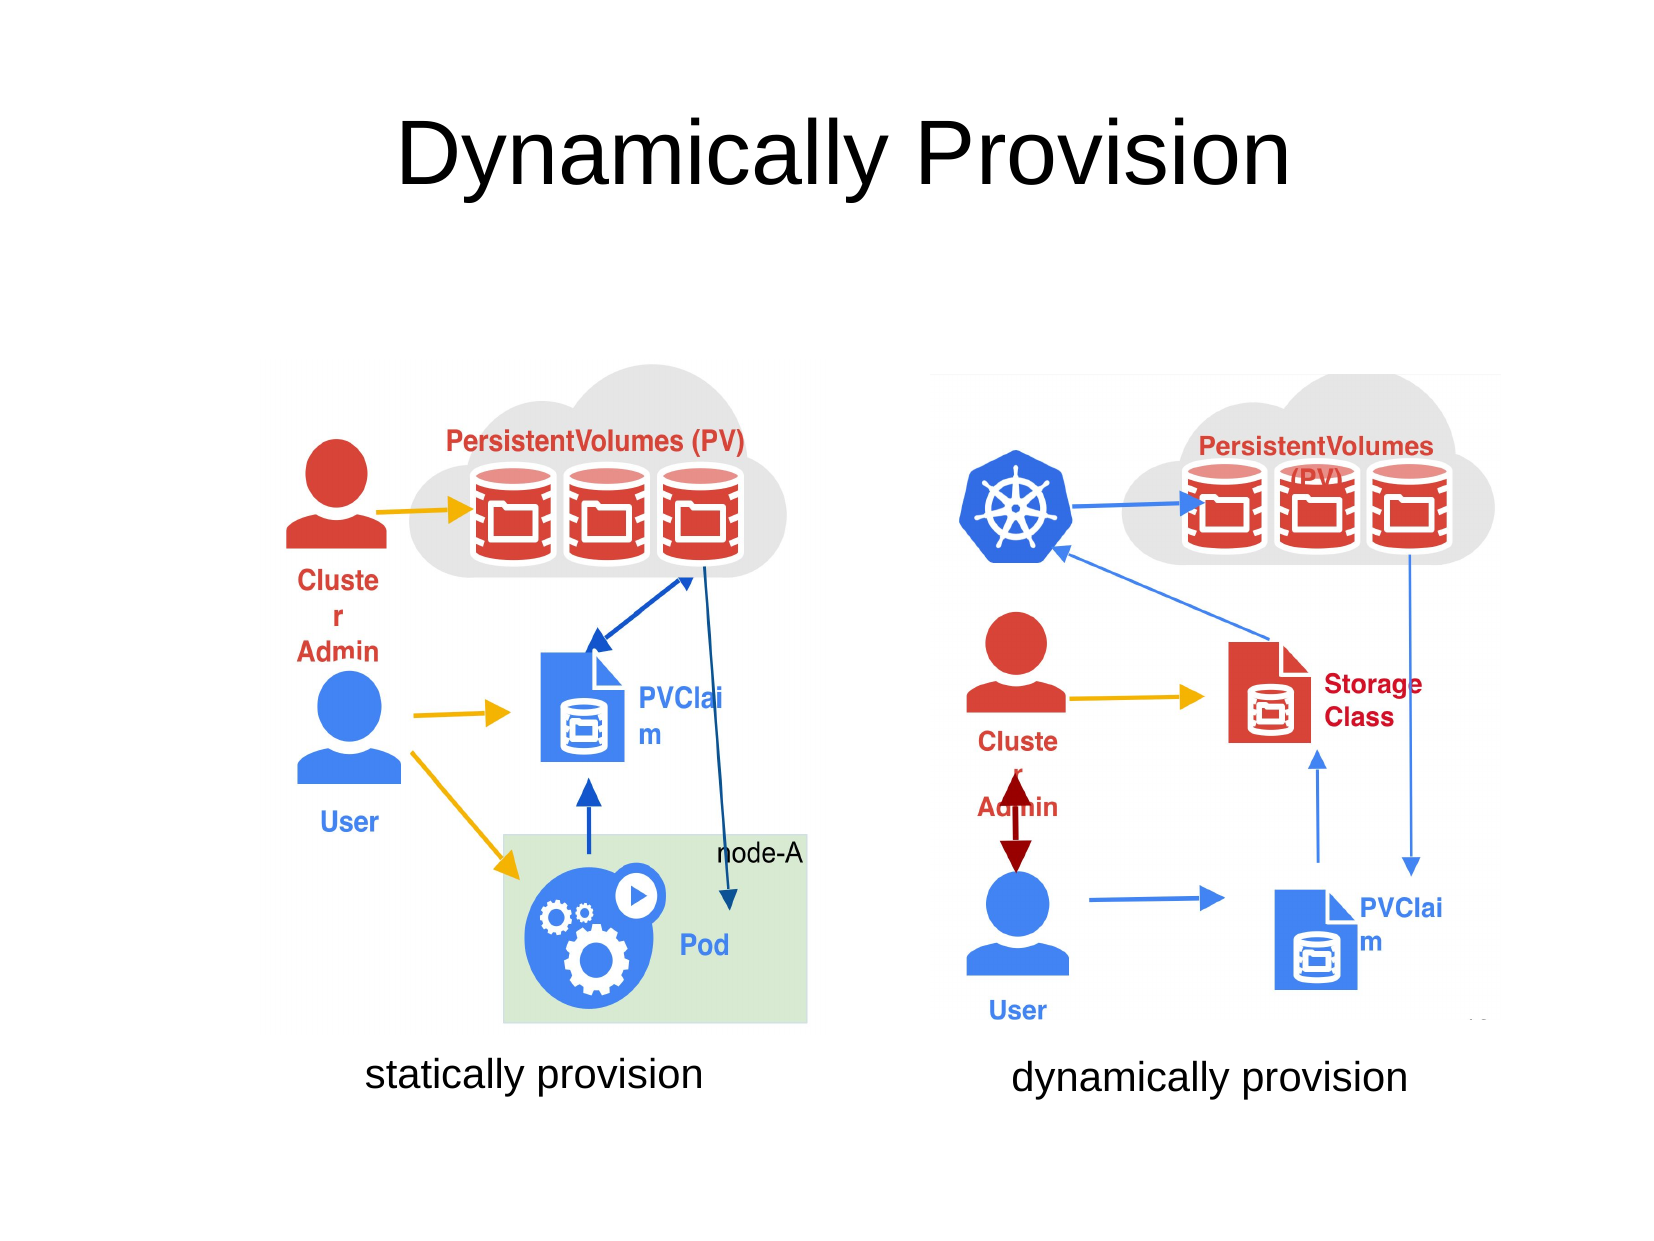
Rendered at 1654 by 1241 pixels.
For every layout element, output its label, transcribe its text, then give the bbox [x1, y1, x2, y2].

text_box statically provision [293, 1050, 886, 1141]
text_box dynamically provision [940, 1054, 1532, 1144]
picture [930, 374, 1501, 1021]
picture [255, 359, 826, 1036]
title Dynamically Provision [82, 49, 1571, 257]
